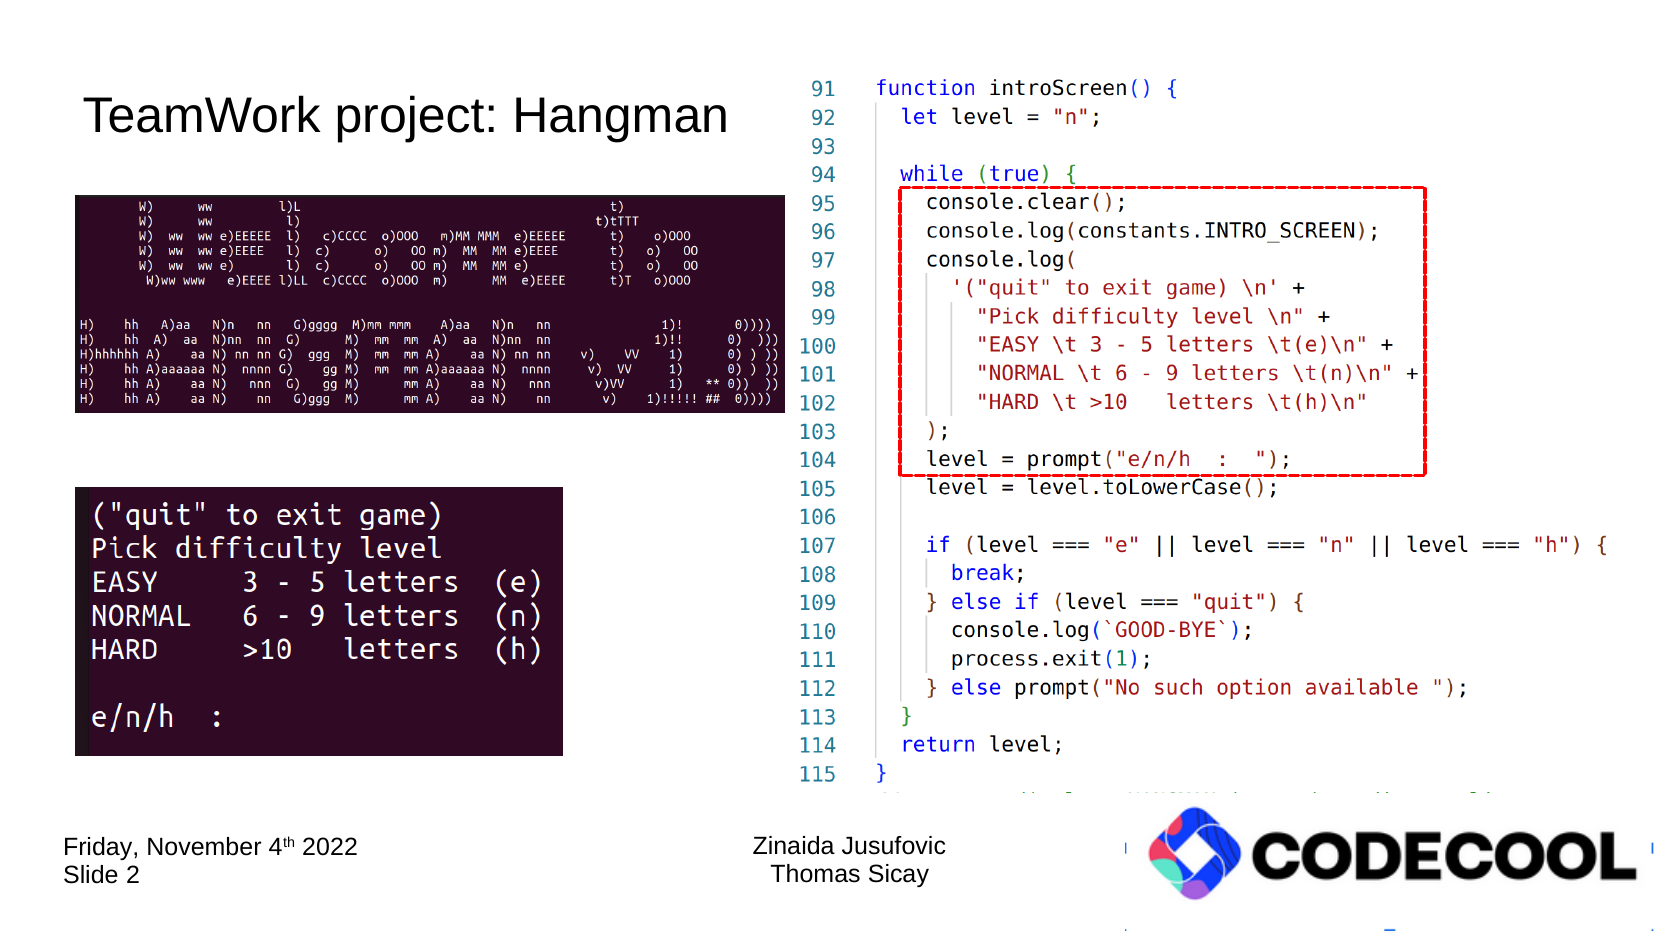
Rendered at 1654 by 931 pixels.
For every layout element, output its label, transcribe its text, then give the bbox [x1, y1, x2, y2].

text_box Zinaida Jusufovic Thomas Sicay [497, 825, 1203, 895]
picture [75, 487, 563, 756]
text_box Friday, November 4th 2022 Slide <number> [63, 832, 497, 890]
title TeamWork project: Hangman [82, 37, 751, 193]
picture [787, 74, 1654, 931]
picture [75, 195, 785, 413]
